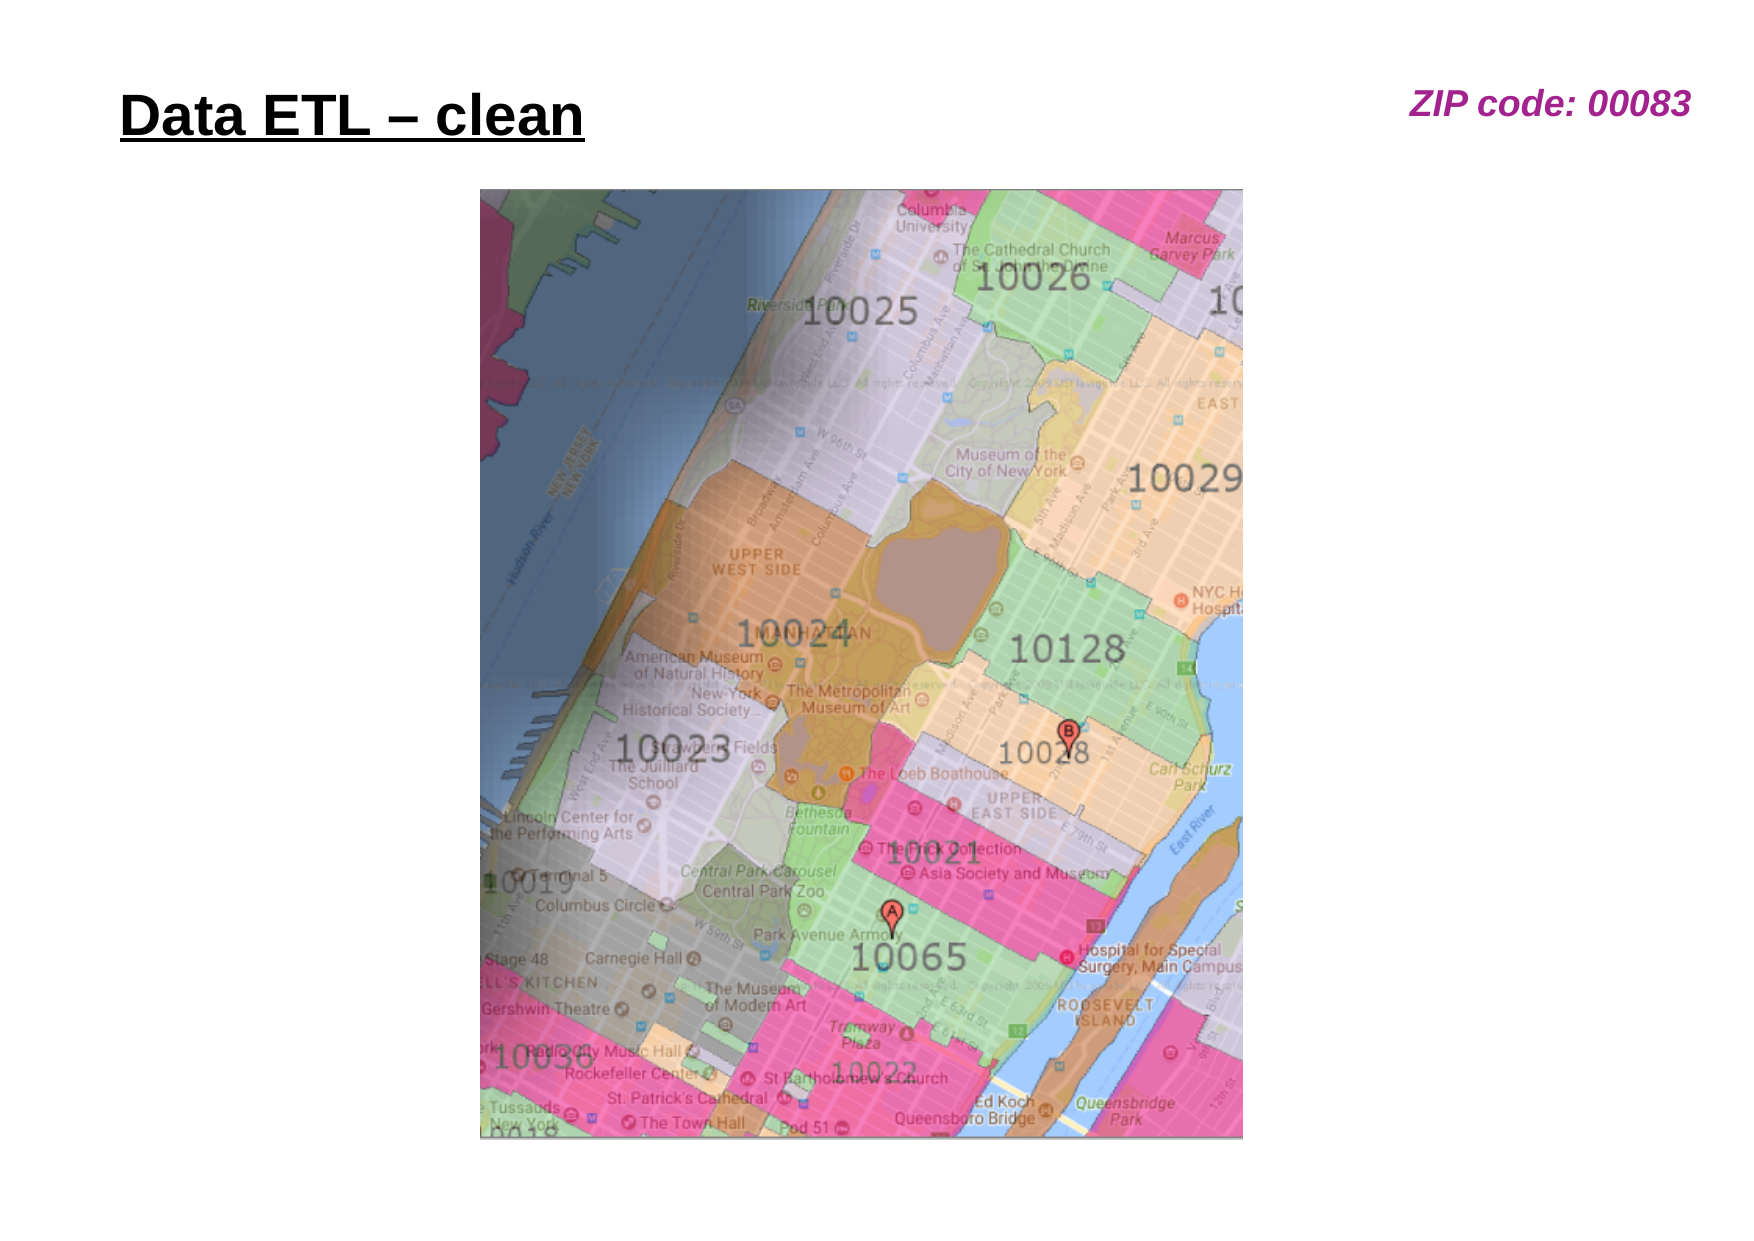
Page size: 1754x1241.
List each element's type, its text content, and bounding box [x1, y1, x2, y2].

text_box ZIP code: 00083 [1395, 75, 1709, 128]
text_box Data ETL – clean [105, 75, 602, 149]
picture [480, 189, 1243, 1141]
